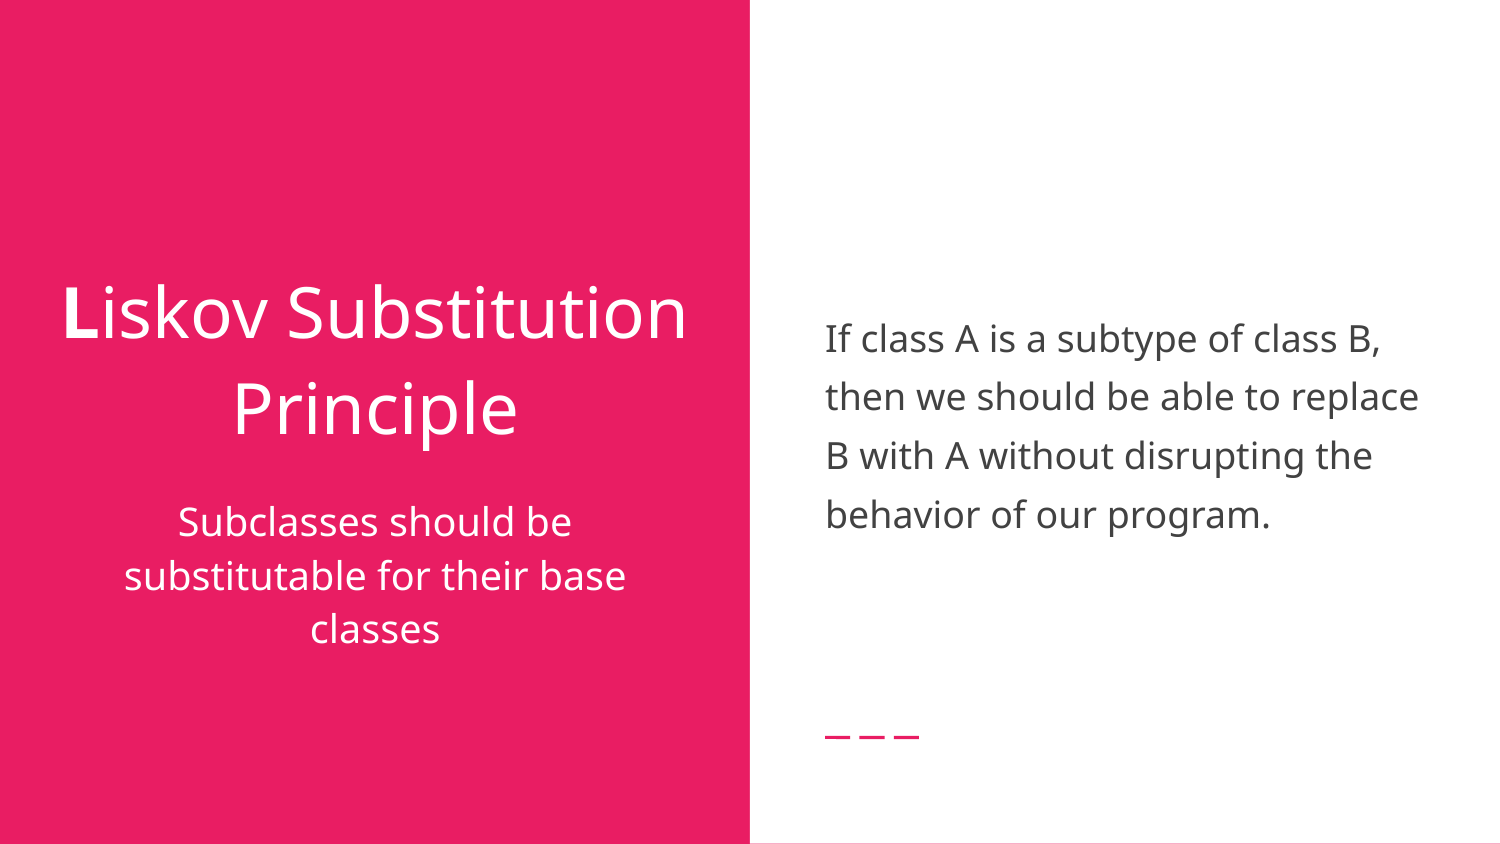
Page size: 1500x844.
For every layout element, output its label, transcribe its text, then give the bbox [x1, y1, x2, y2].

list If class A is a subtype of class B, then we should be able to replace B with A without disrupting the behavior of our program. [810, 118, 1440, 725]
title Liskov Substitution Principle [43, 176, 708, 471]
subtitle Subclasses should be substitutable for their base classes [43, 479, 708, 700]
